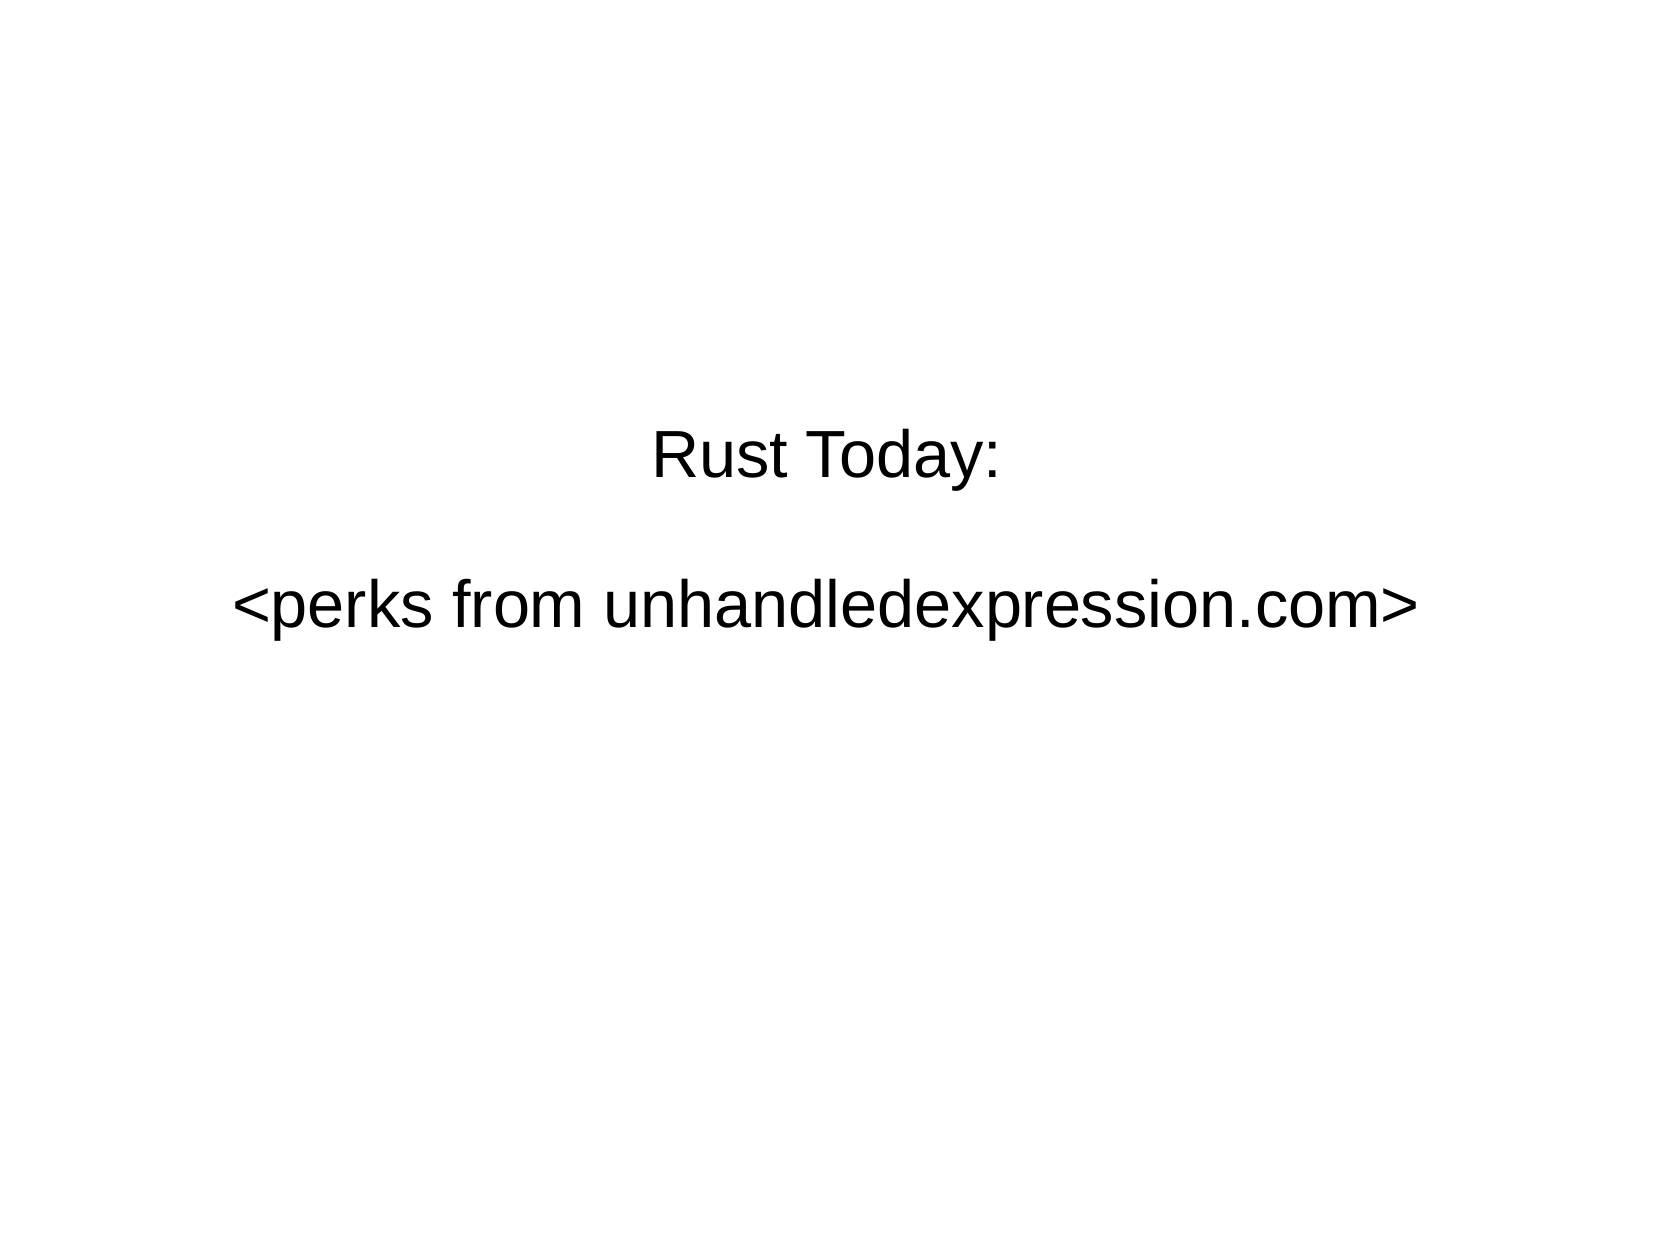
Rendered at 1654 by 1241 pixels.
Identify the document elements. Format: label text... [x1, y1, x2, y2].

subtitle Rust Today: <perks from unhandledexpression.com> [82, 49, 1571, 1010]
